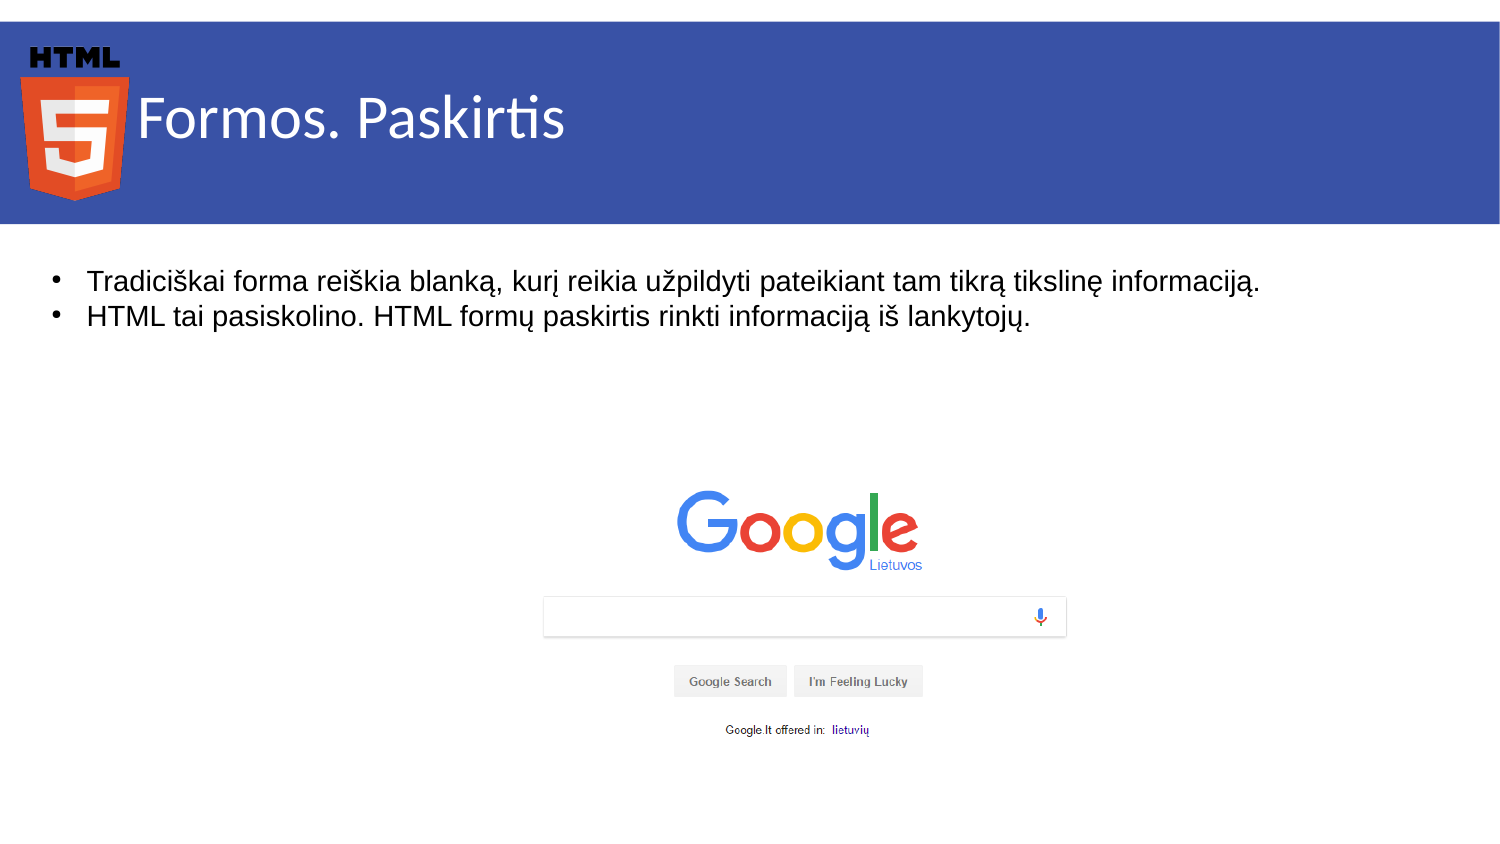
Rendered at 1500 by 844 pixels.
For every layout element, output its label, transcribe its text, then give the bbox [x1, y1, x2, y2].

text_box Tradiciškai forma reiškia blanką, kurį reikia užpildyti pateikiant tam tikrą tikslinę informaciją. HTML tai pasiskolino. HTML formų paskirtis rinkti informaciją iš lankytojų. [36, 247, 1389, 789]
picture [20, 46, 130, 201]
picture [366, 354, 1229, 816]
title Formos. Paskirtis [122, 72, 1500, 167]
